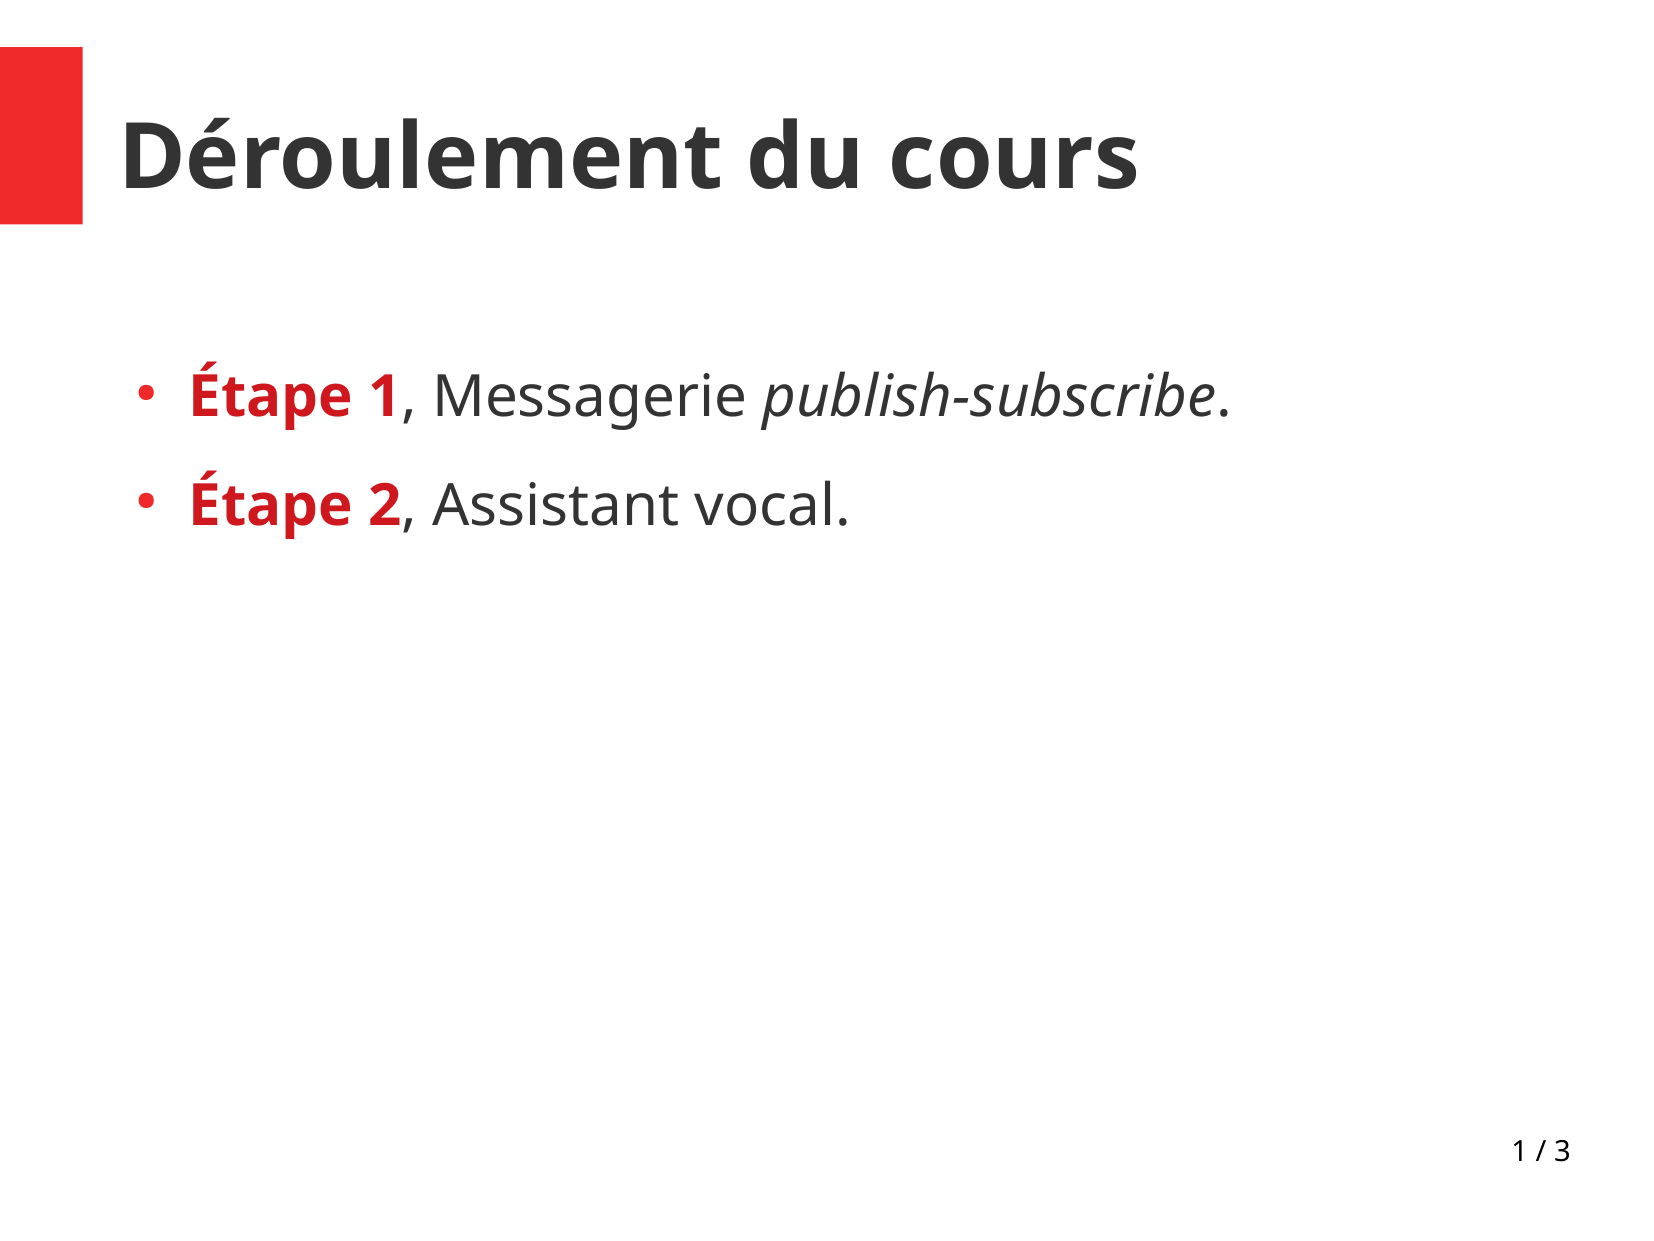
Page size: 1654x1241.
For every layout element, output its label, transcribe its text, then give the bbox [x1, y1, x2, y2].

list Étape 1, Messagerie publish-subscribe. Étape 2, Assistant vocal. [118, 354, 1536, 1074]
title Déroulement du cours [118, 49, 1571, 257]
